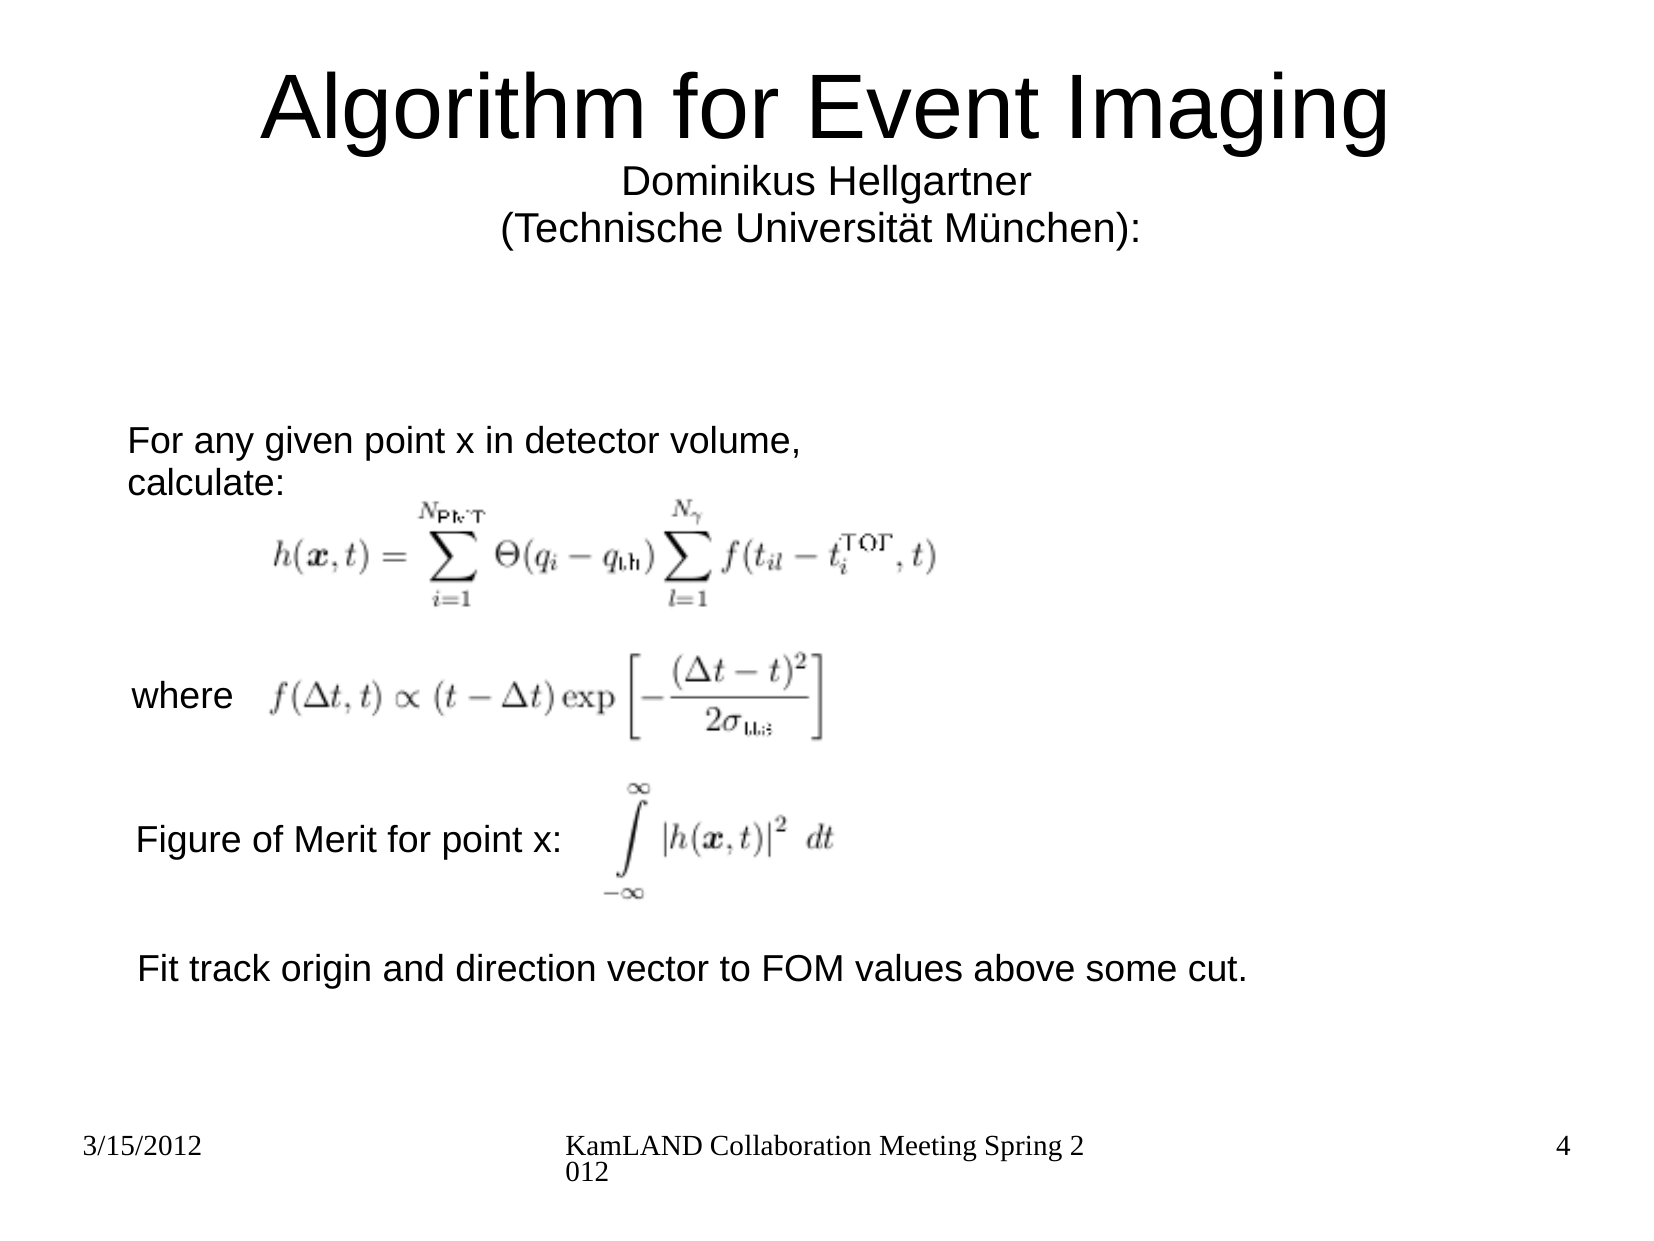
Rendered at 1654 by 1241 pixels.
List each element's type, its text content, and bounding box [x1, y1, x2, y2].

picture [565, 767, 896, 916]
text_box where [116, 666, 380, 724]
picture [243, 487, 974, 624]
text_box For any given point x in detector volume, calculate: [112, 412, 901, 512]
title Algorithm for Event Imaging Dominikus Hellgartner (Technische Universität München): [82, 49, 1571, 257]
text_box Fit track origin and direction vector to FOM values above some cut. [122, 939, 1360, 997]
text_box Figure of Merit for point x: [120, 810, 609, 868]
picture [241, 637, 863, 761]
